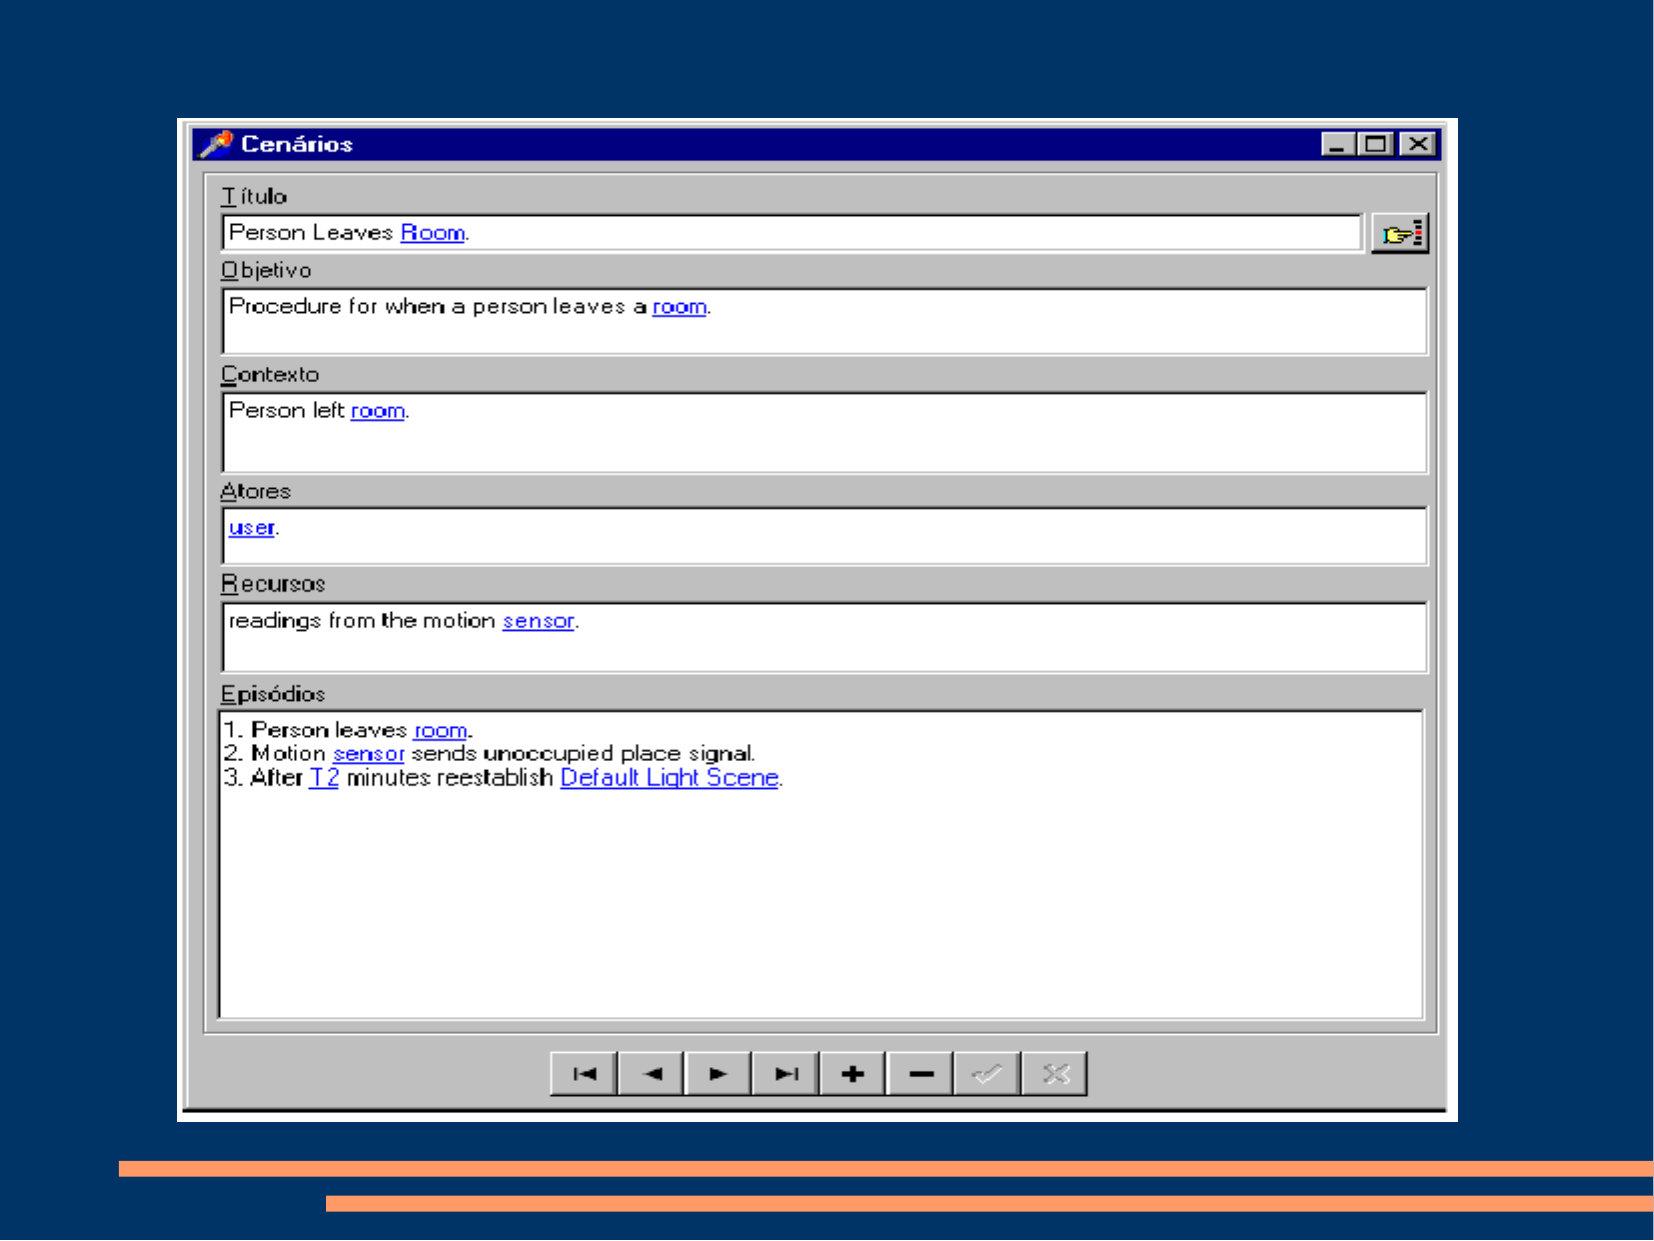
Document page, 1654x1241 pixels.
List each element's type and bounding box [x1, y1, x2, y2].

picture [177, 118, 1458, 1123]
